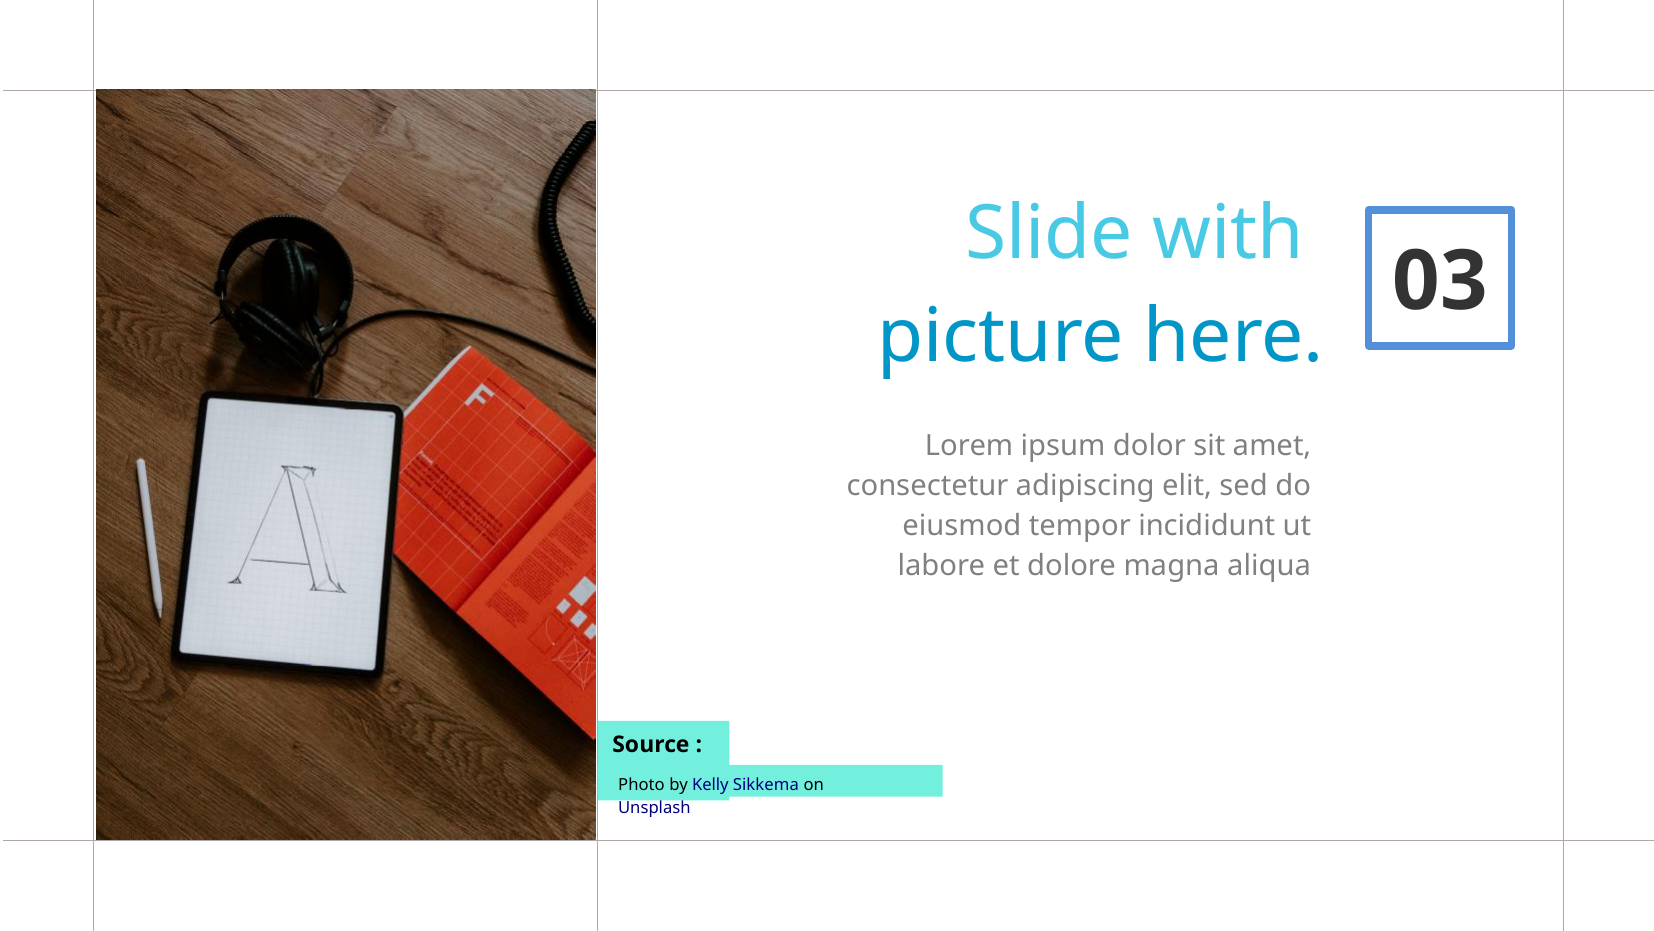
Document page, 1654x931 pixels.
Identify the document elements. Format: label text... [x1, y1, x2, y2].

text_box Slide with picture here. [858, 180, 1339, 483]
text_box Lorem ipsum dolor sit amet, consectetur adipiscing elit, sed do eiusmod tempor incididunt ut labore et dolore magna aliqua [816, 417, 1327, 571]
text_box 03 [1368, 210, 1512, 338]
text_box Photo by Kelly Sikkema on Unsplash [603, 765, 897, 825]
picture [96, 89, 596, 841]
